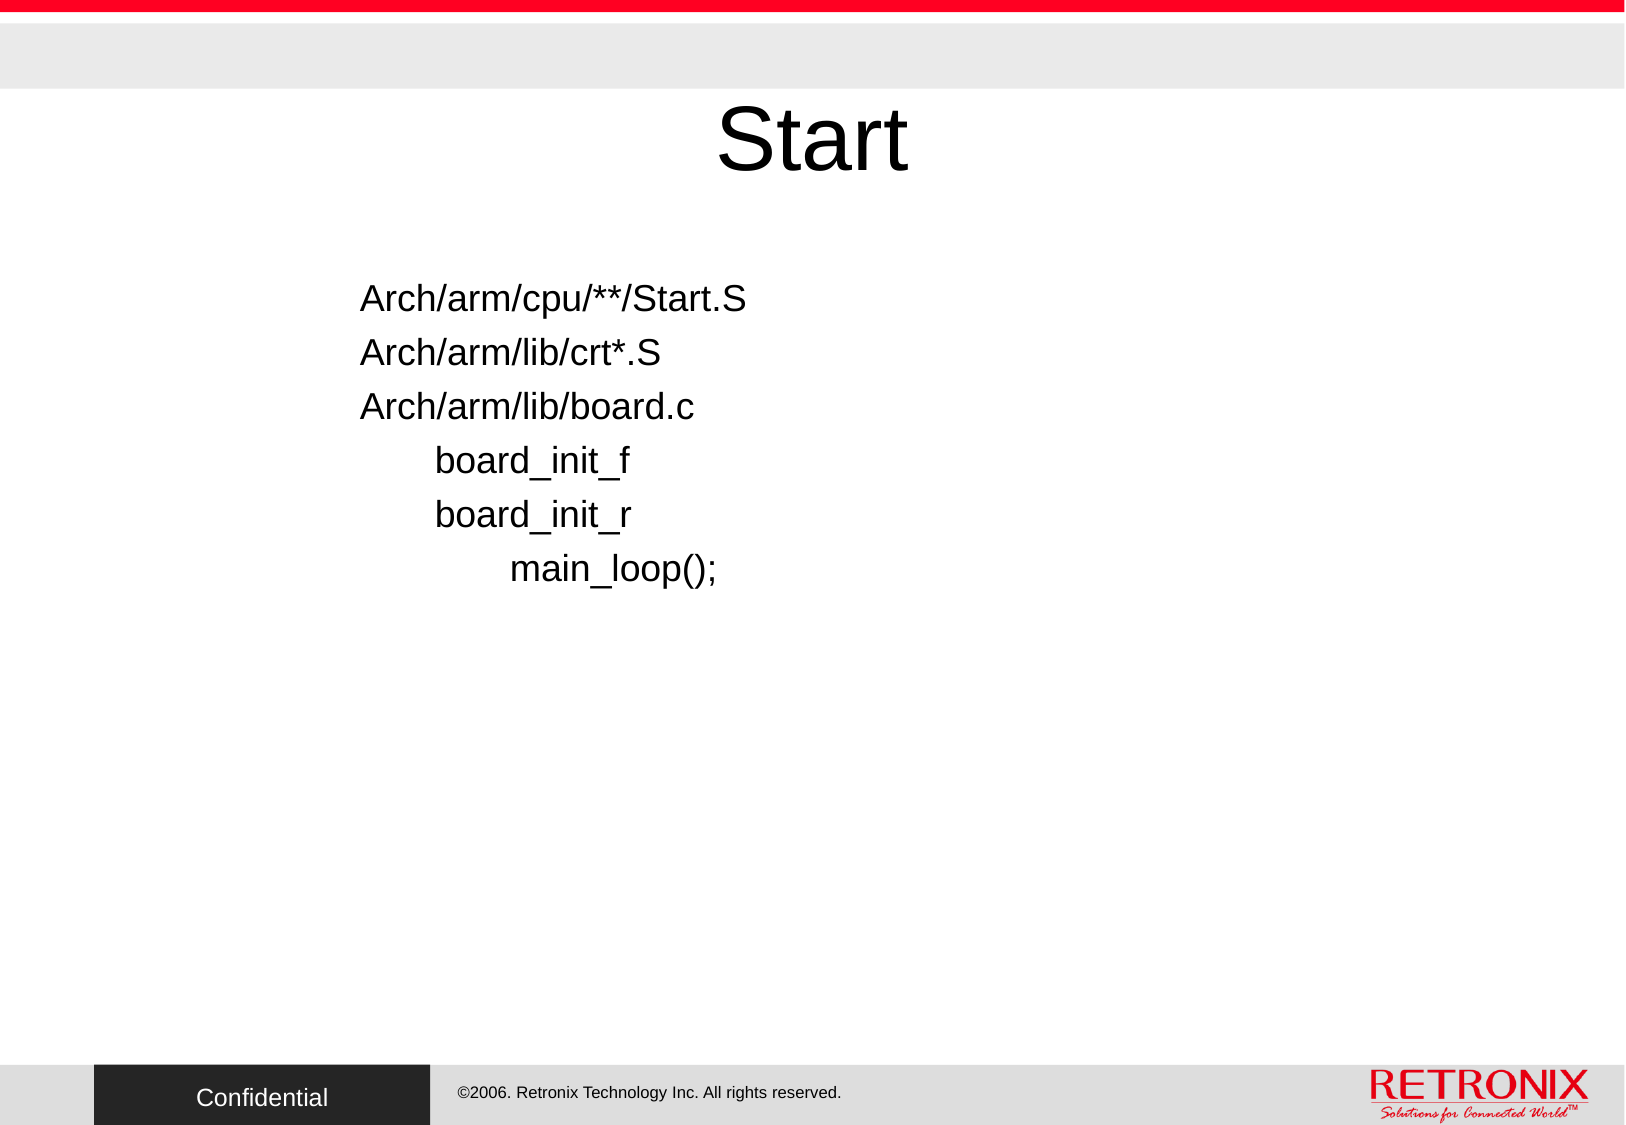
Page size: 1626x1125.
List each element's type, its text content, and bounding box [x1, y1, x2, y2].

text_box Arch/arm/cpu/**/Start.S Arch/arm/lib/crt*.S Arch/arm/lib/board.c board_init_f board_init_r main_loop(); [345, 270, 1276, 678]
picture [1367, 1067, 1592, 1125]
title Start [81, 44, 1544, 233]
